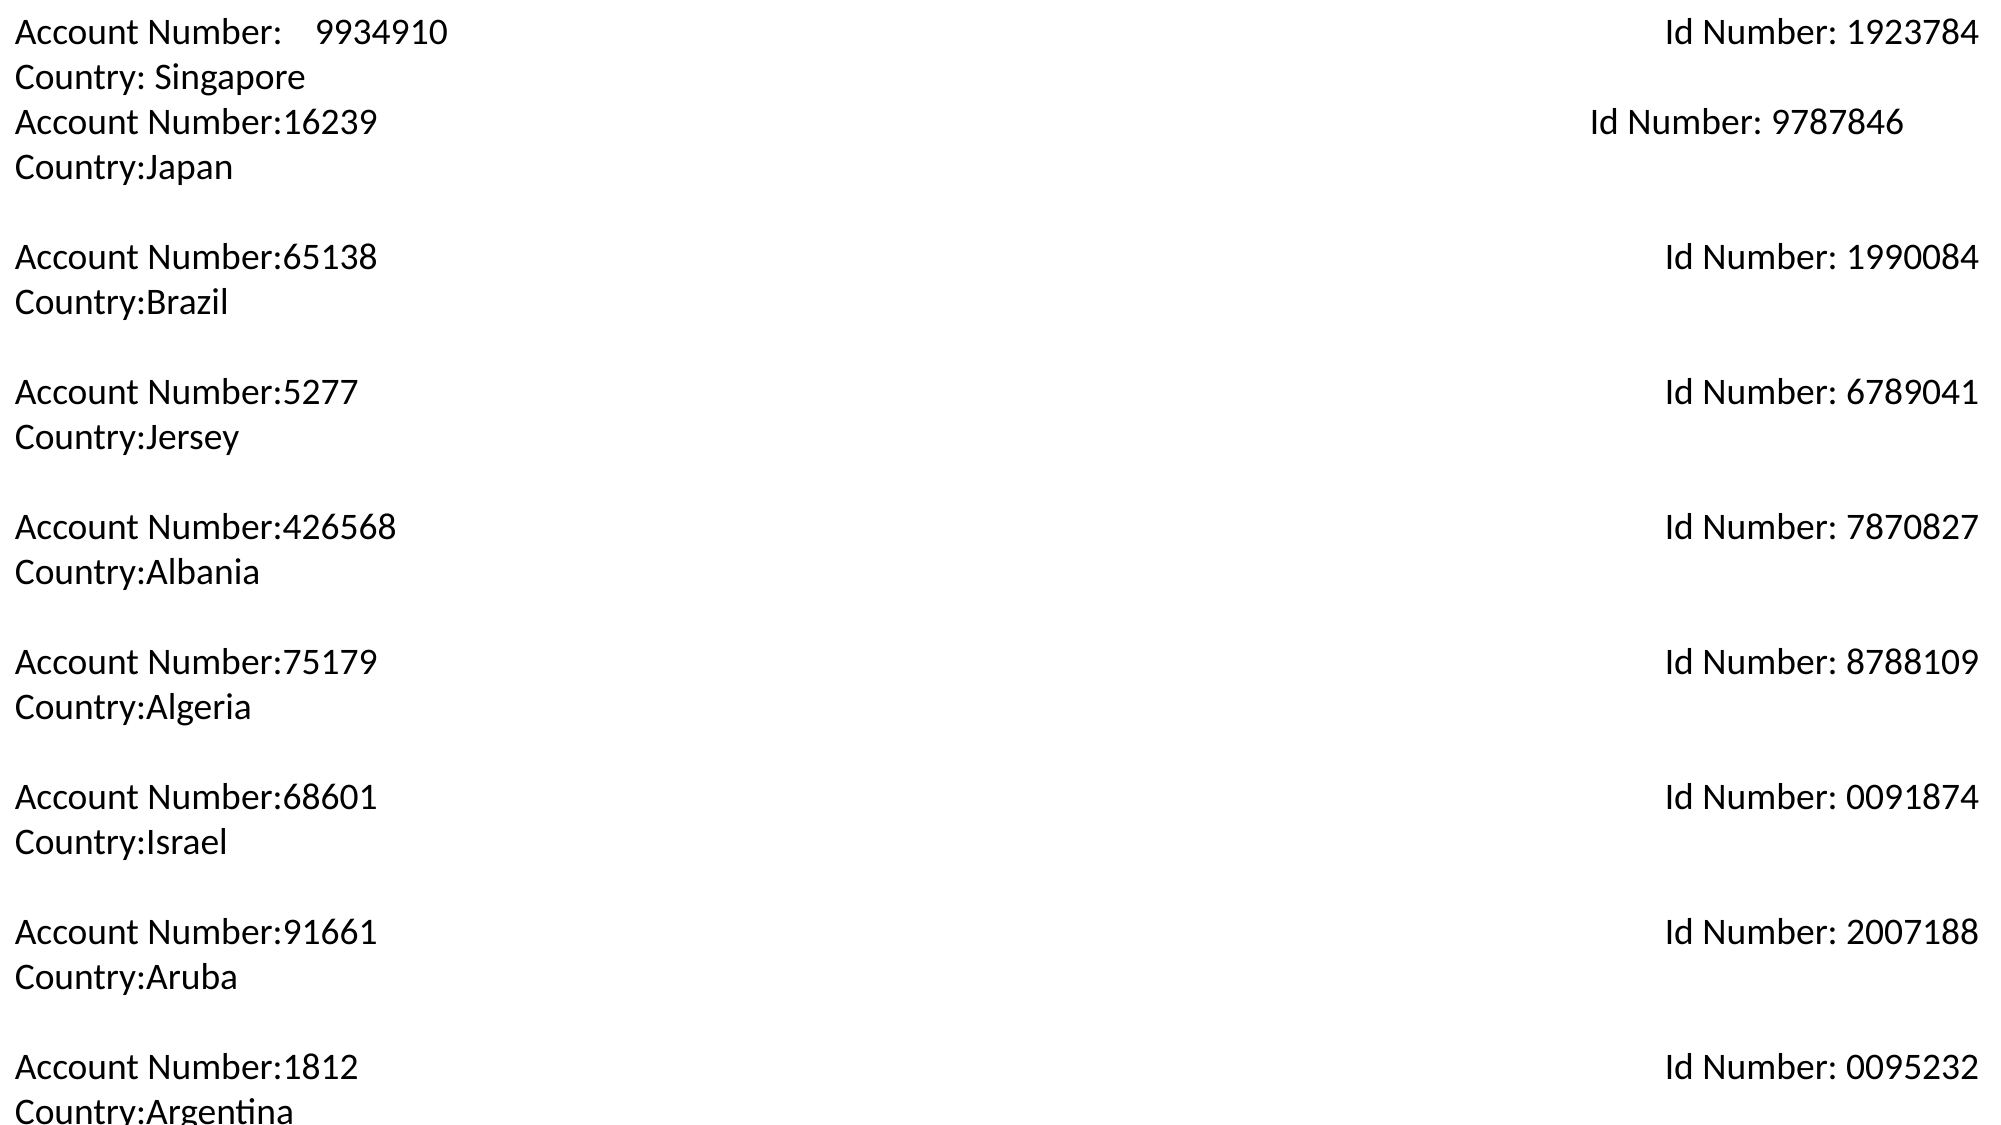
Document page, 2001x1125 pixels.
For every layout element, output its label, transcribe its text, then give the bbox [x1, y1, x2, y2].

text_box Account Number: 9934910 Id Number: 1923784 Country: Singapore Account Number:16239 Id Number: 9787846 Country:Japan Account Number:65138 Id Number: 1990084 Country:Brazil Account Number:5277 Id Number: 6789041 Country:Jersey Account Number:426568 Id Number: 7870827 Country:Albania Account Number:75179 Id Number: 8788109 Country:Algeria Account Number:68601 Id Number: 0091874 Country:Israel Account Number:91661 Id Number: 2007188 Country:Aruba Account Number:1812 Id Number: 0095232 Country:Argentina [0, 0, 2000, 1125]
